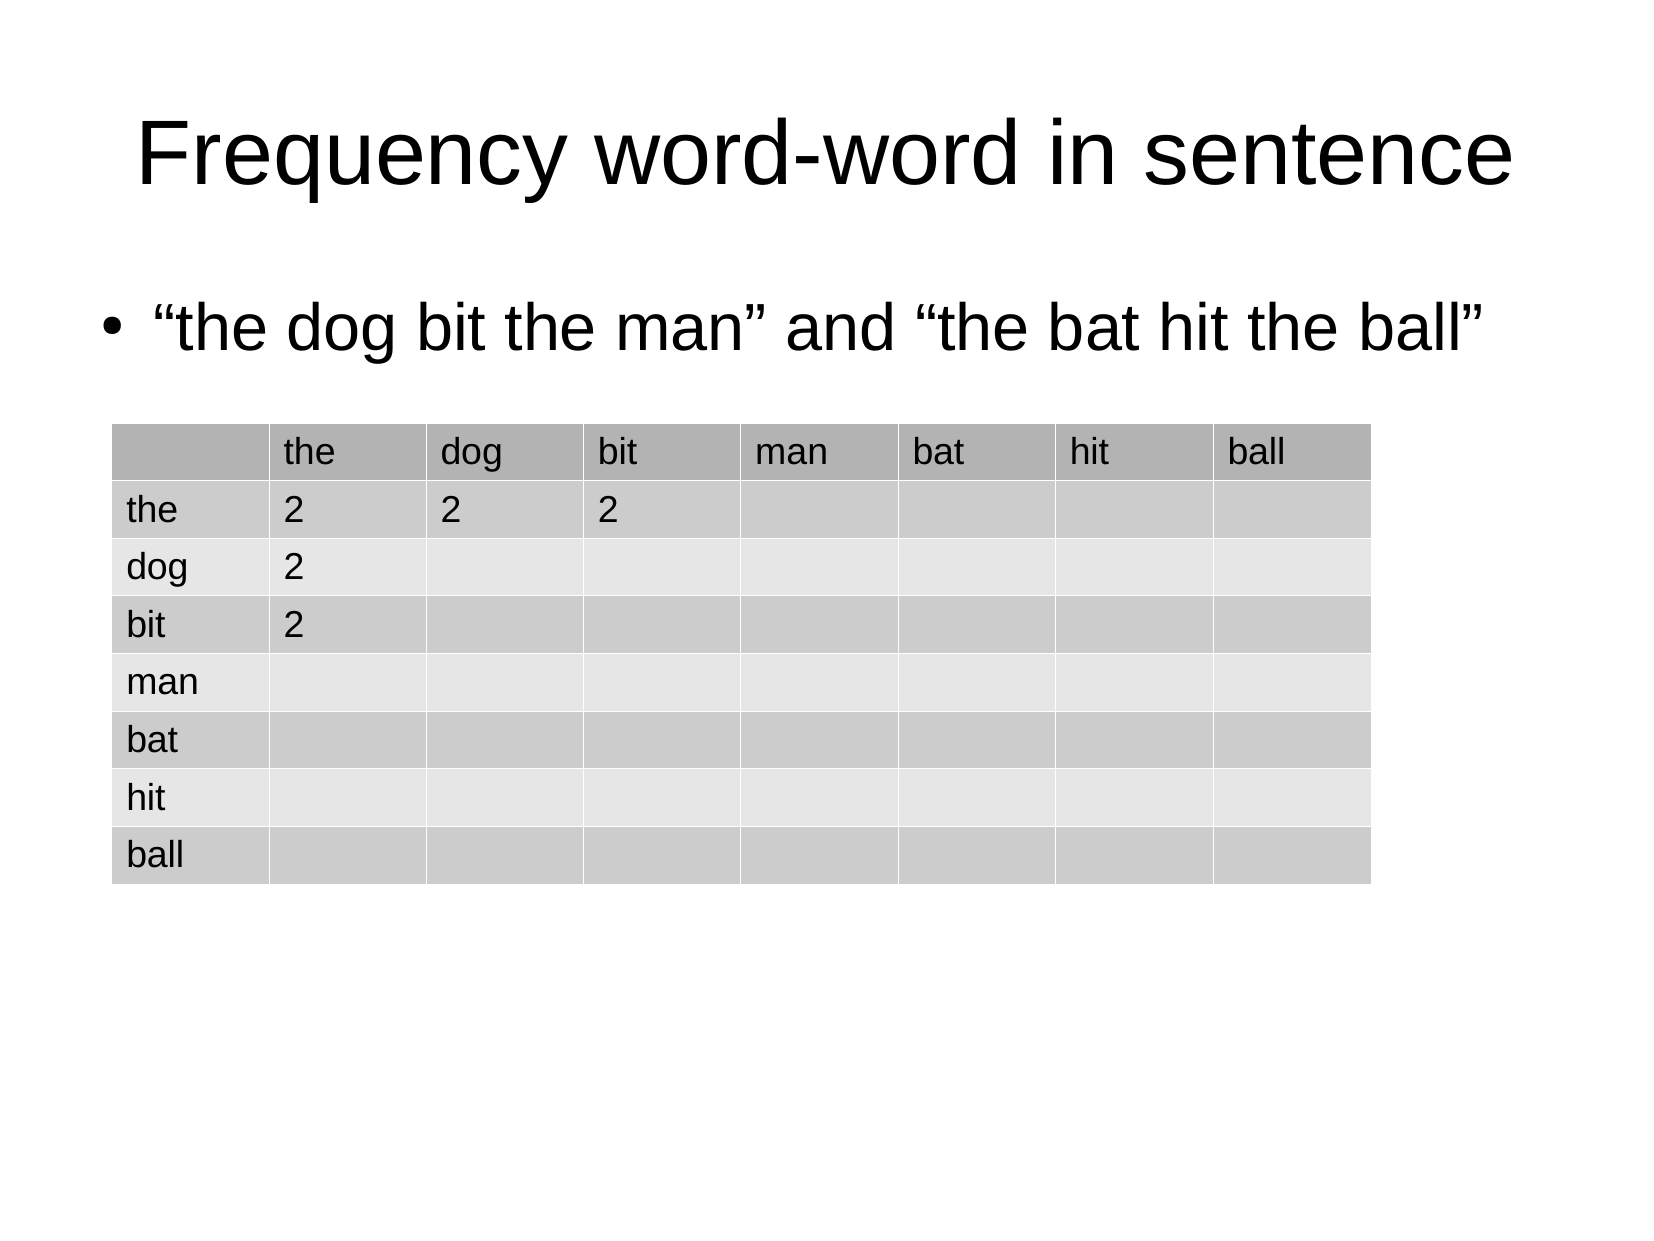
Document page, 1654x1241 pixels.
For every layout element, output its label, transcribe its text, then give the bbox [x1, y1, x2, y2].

table_cell [1214, 712, 1371, 768]
table_cell bat [112, 712, 269, 768]
table_cell [1214, 827, 1371, 884]
table_cell 2 [270, 481, 426, 538]
table_cell [741, 539, 898, 595]
table_cell ball [112, 827, 269, 884]
table_cell [1214, 539, 1371, 595]
table_cell [1214, 481, 1371, 538]
table_cell [899, 654, 1055, 711]
table_cell dog [112, 539, 269, 595]
table_cell [741, 827, 898, 884]
table_header bit [584, 424, 740, 480]
table_cell [270, 712, 426, 768]
table_cell [584, 539, 740, 595]
table_cell [427, 712, 583, 768]
table_cell [899, 539, 1055, 595]
table_cell the [112, 481, 269, 538]
table_cell [427, 596, 583, 653]
table_cell [427, 827, 583, 884]
table_cell [899, 712, 1055, 768]
table_cell [1056, 596, 1213, 653]
table_cell [899, 596, 1055, 653]
table_cell [584, 712, 740, 768]
table_cell [741, 481, 898, 538]
table_cell [1056, 827, 1213, 884]
table_cell 2 [584, 481, 740, 538]
table_cell [741, 654, 898, 711]
table_cell [427, 654, 583, 711]
table_cell [270, 827, 426, 884]
table_cell [899, 481, 1055, 538]
title Frequency word-word in sentence [82, 49, 1571, 257]
table_cell man [112, 654, 269, 711]
table_header man [741, 424, 898, 480]
table_cell 2 [270, 596, 426, 653]
table_cell [427, 769, 583, 826]
table_header [112, 424, 269, 480]
table_cell [584, 654, 740, 711]
table_cell 2 [270, 539, 426, 595]
table_cell [1214, 596, 1371, 653]
table_cell [741, 596, 898, 653]
table_cell [1056, 654, 1213, 711]
table_cell [584, 827, 740, 884]
table_cell [270, 769, 426, 826]
table_cell [1056, 712, 1213, 768]
table_header bat [899, 424, 1055, 480]
table_cell [741, 769, 898, 826]
table_cell 2 [427, 481, 583, 538]
table_cell [584, 596, 740, 653]
table_cell [270, 654, 426, 711]
table_cell [899, 827, 1055, 884]
table_cell [1214, 654, 1371, 711]
table_cell [1056, 481, 1213, 538]
table_cell [741, 712, 898, 768]
table_cell [1056, 539, 1213, 595]
list “the dog bit the man” and “the bat hit the ball” [82, 290, 1571, 1010]
table_cell [1214, 769, 1371, 826]
table_cell [899, 769, 1055, 826]
table_cell bit [112, 596, 269, 653]
table_header dog [427, 424, 583, 480]
table_header the [270, 424, 426, 480]
table_cell [584, 769, 740, 826]
table_header ball [1214, 424, 1371, 480]
table_cell hit [112, 769, 269, 826]
table_header hit [1056, 424, 1213, 480]
table_cell [427, 539, 583, 595]
table_cell [1056, 769, 1213, 826]
